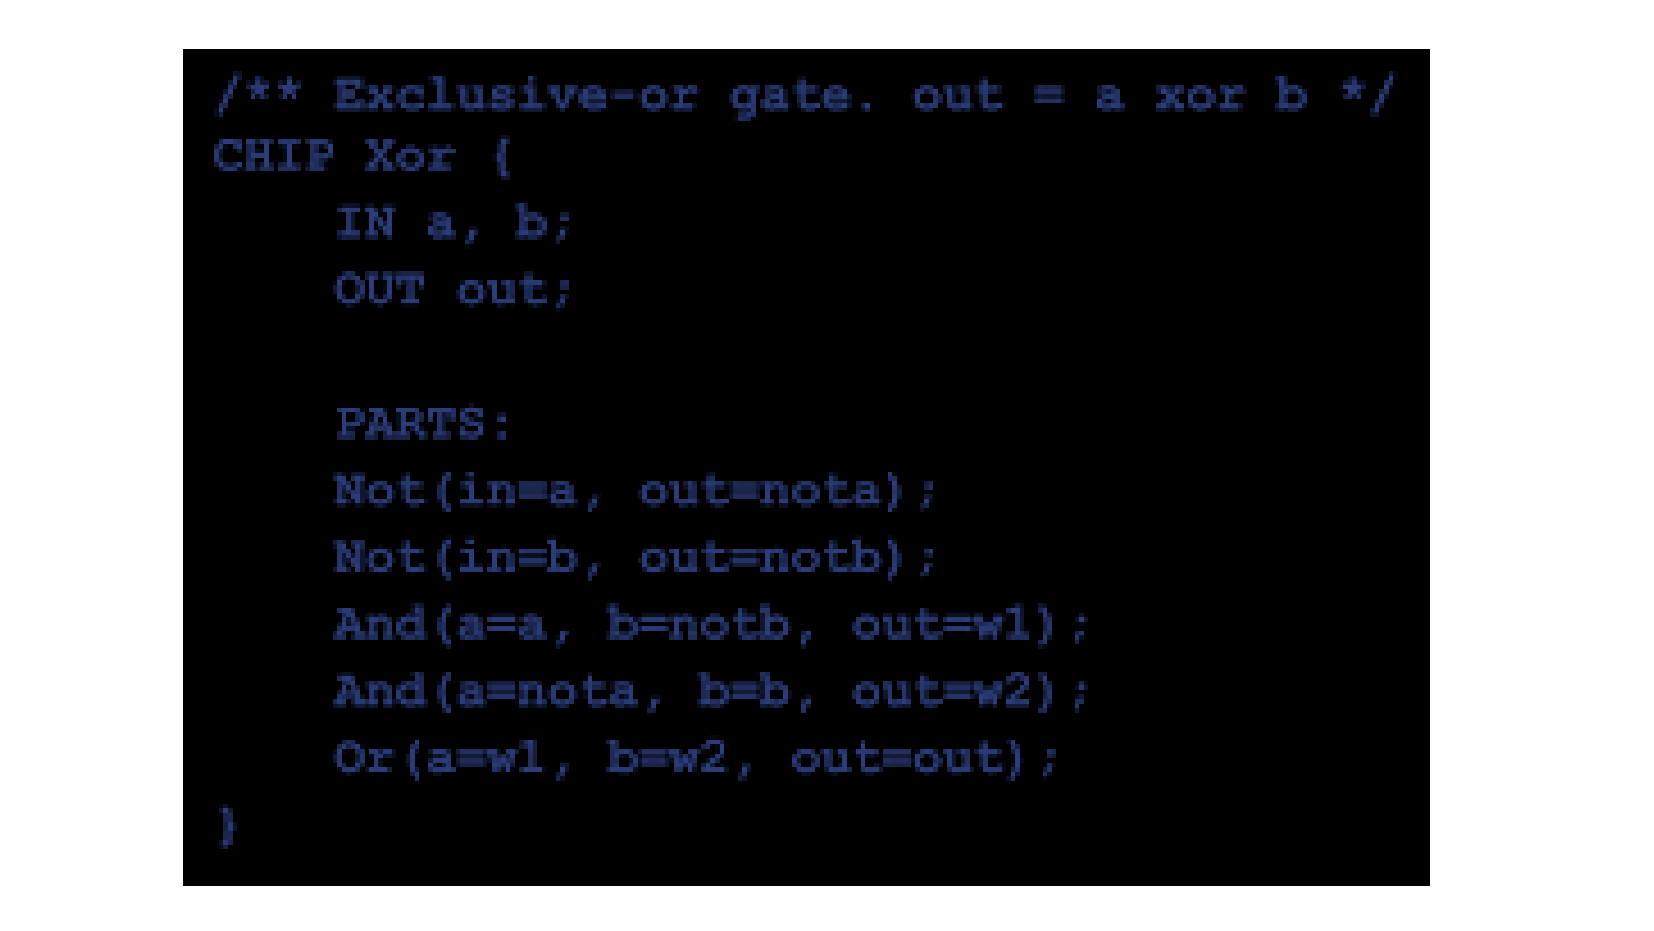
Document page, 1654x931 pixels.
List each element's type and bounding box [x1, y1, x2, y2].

picture [183, 49, 1430, 886]
